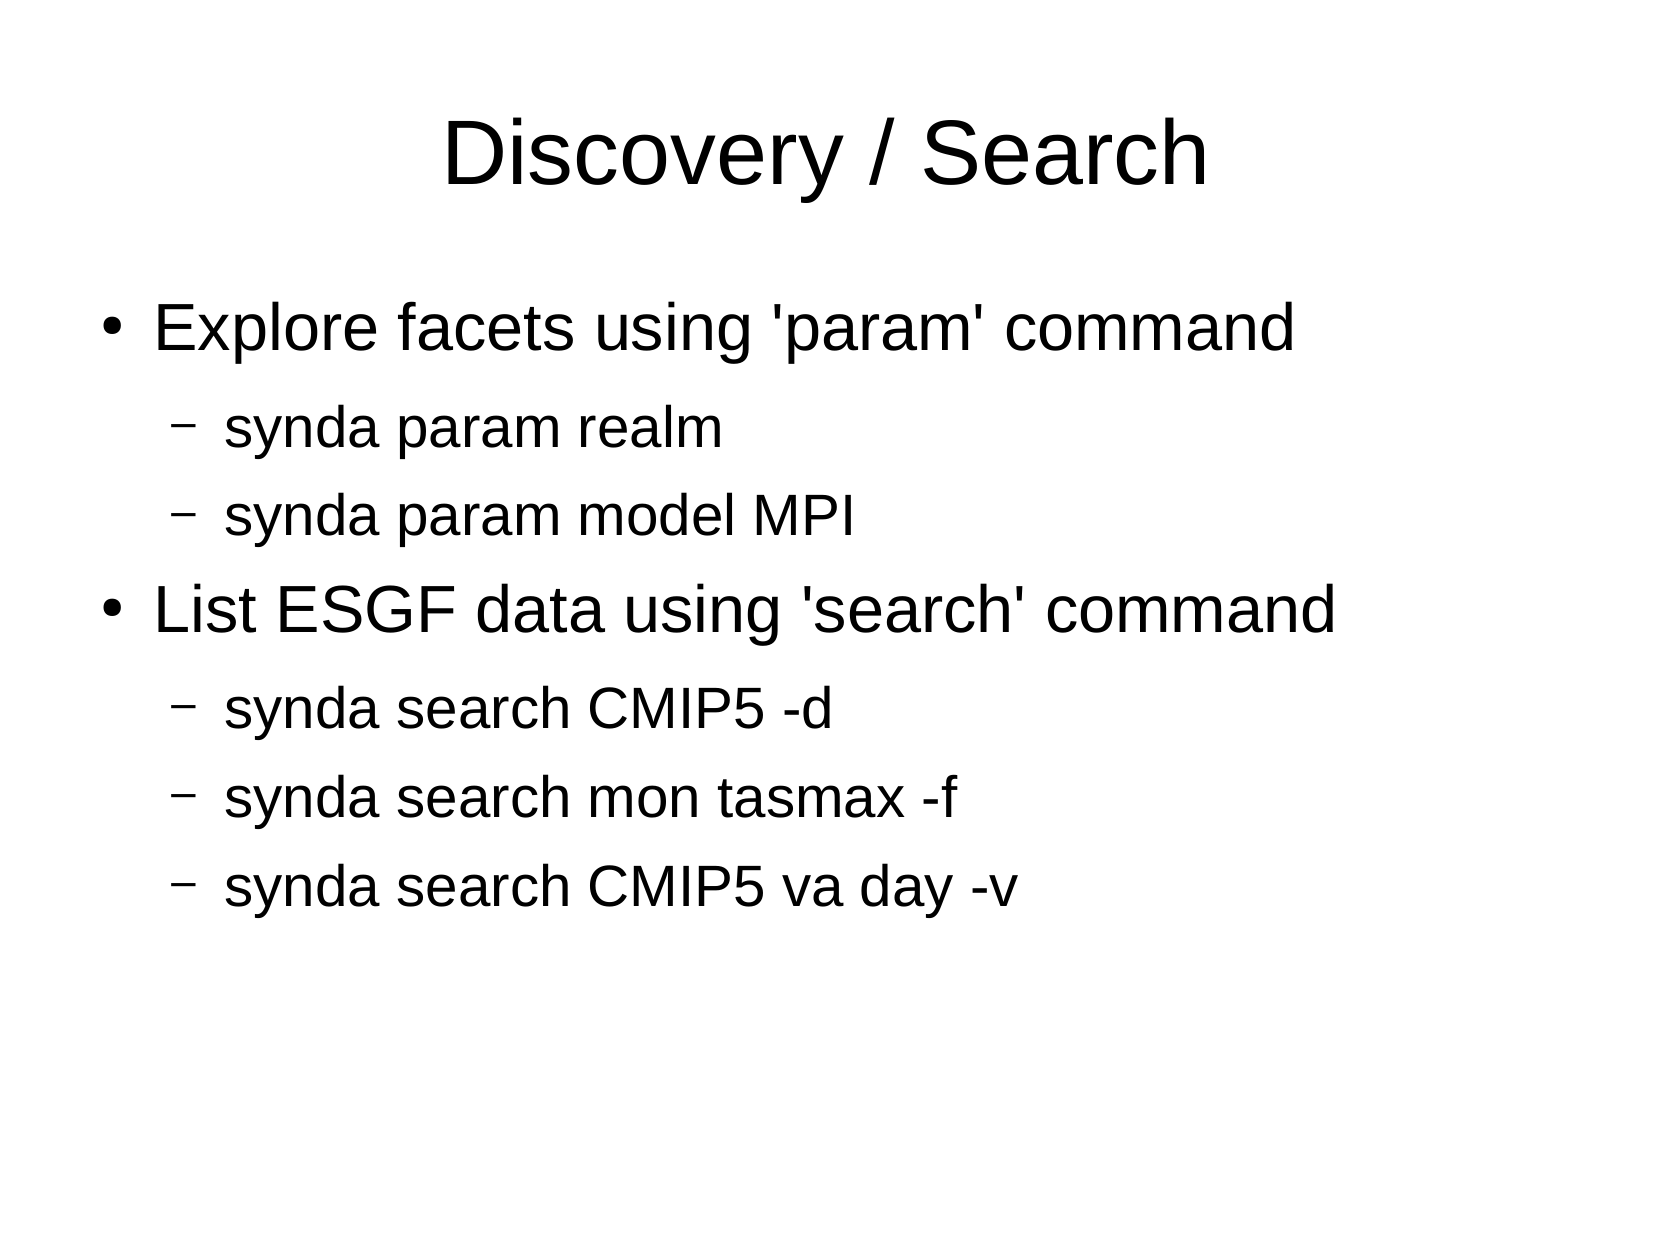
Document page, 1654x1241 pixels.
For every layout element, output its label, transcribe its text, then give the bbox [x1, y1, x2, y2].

title Discovery / Search [82, 49, 1571, 257]
list Explore facets using 'param' command synda param realm synda param model MPI List ESGF data using 'search' command synda search CMIP5 -d synda search mon tasmax -f synda search CMIP5 va day -v [82, 290, 1571, 1010]
